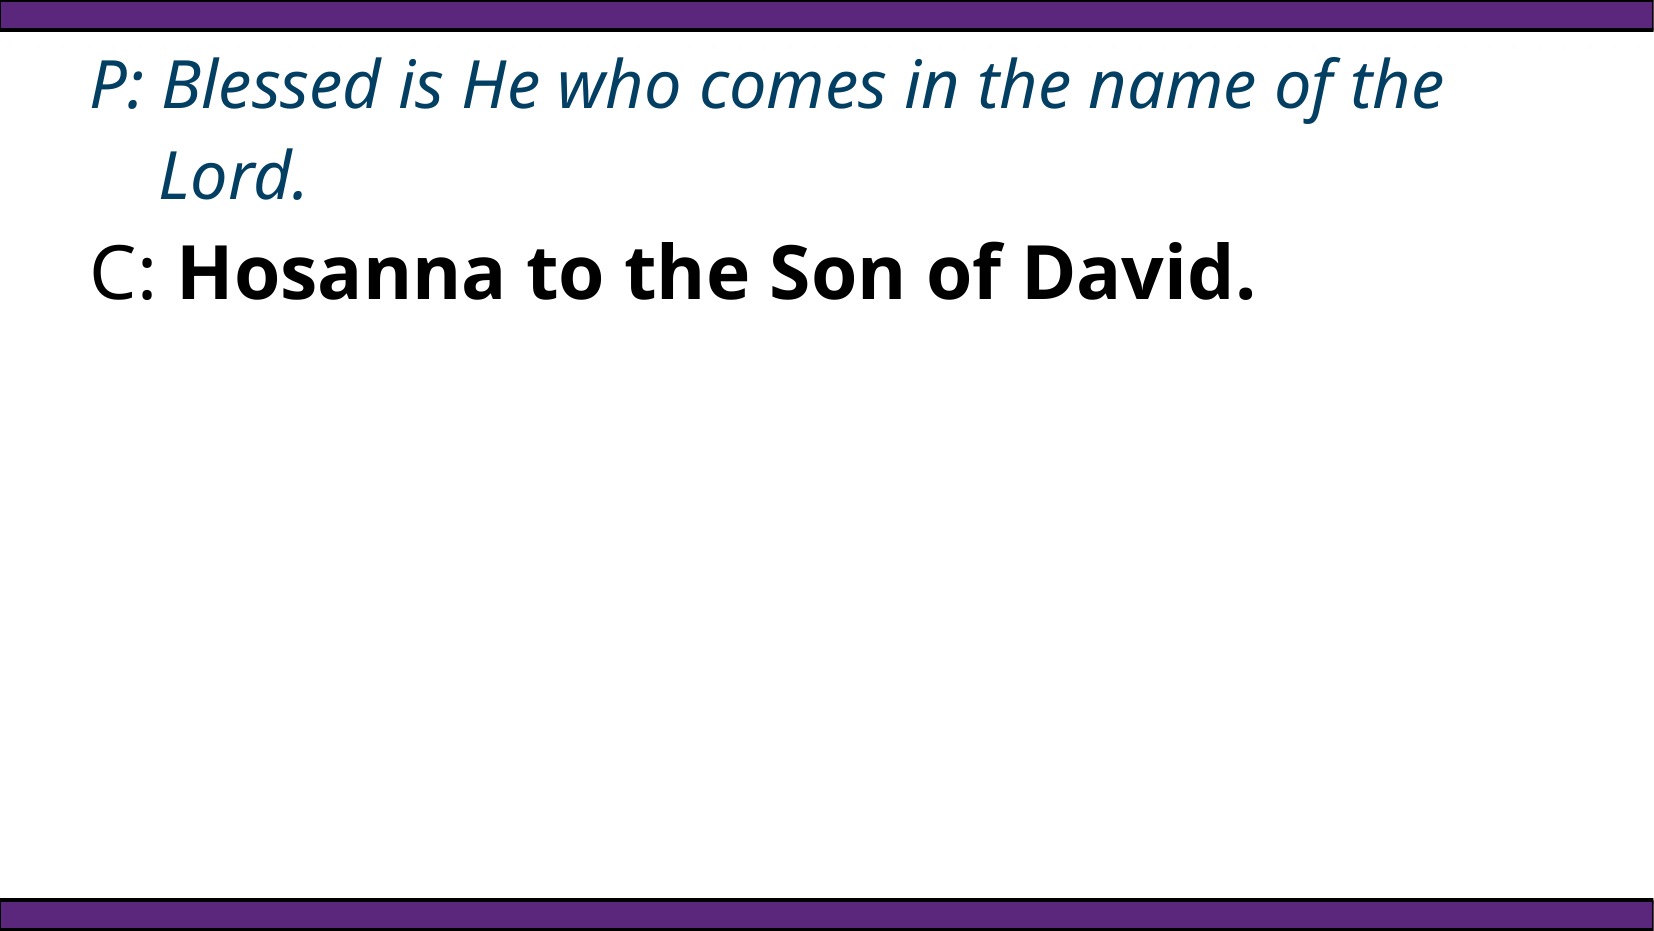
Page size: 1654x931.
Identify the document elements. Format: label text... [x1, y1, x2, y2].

picture [0, 31, 1654, 900]
text_box [0, 0, 1654, 31]
text_box P: Blessed is He who comes in the name of the Lord. C: Hosanna to the Son of David. [75, 30, 1591, 348]
text_box [0, 900, 1654, 931]
